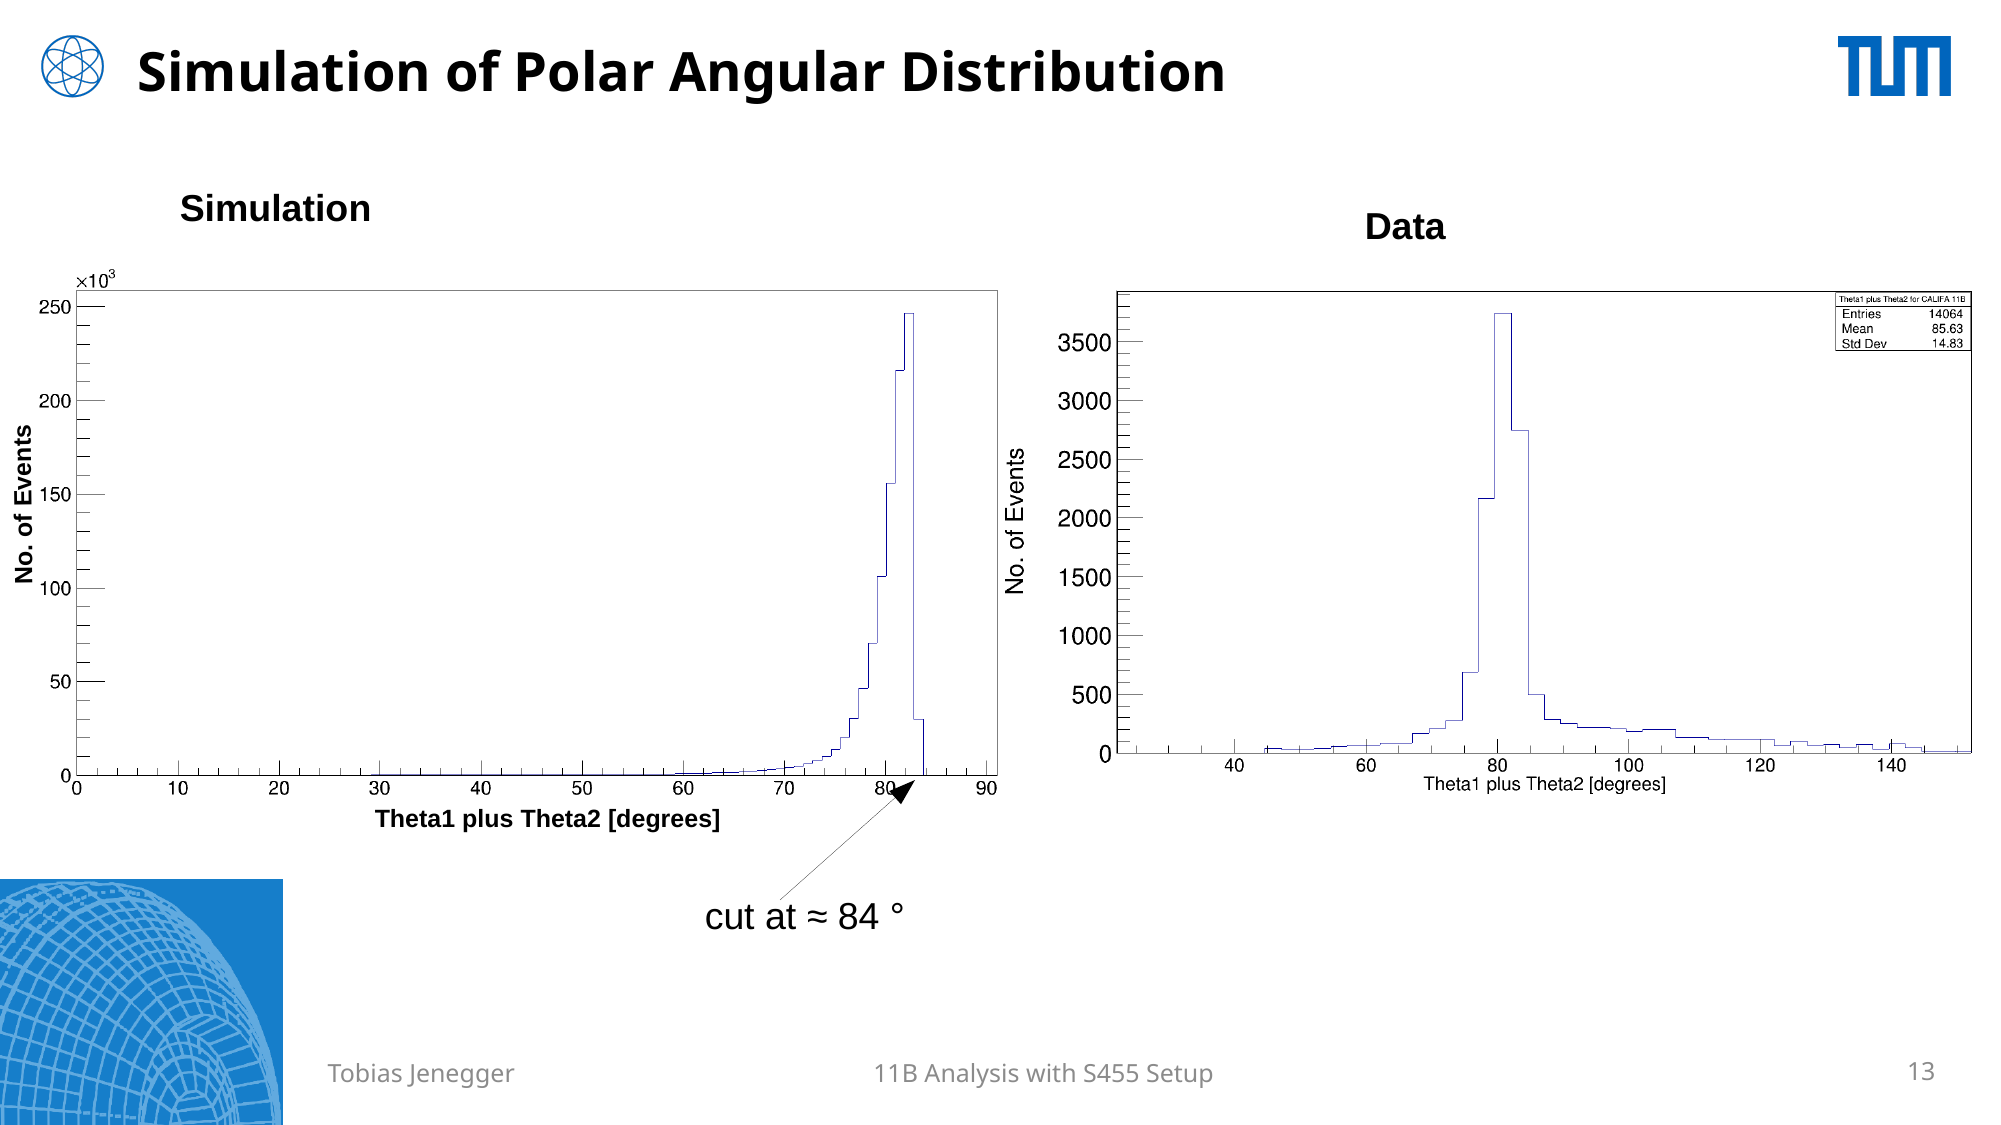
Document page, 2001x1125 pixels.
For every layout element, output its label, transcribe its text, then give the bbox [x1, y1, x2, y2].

title Simulation of Polar Angular Distribution [137, 32, 1809, 109]
picture [36, 30, 108, 101]
picture [32, 264, 1979, 796]
text_box Tobias Jenegger [312, 1042, 588, 1103]
text_box cut at ≈ 84 ° [690, 888, 1216, 946]
text_box Data [1350, 198, 1741, 255]
text_box Theta1 plus Theta2 [degrees] [360, 797, 751, 841]
text_box 11B Analysis with S455 Setup [662, 1042, 1426, 1103]
text_box <number> [1500, 1042, 1951, 1103]
picture [0, 879, 283, 1125]
text_box Simulation [165, 179, 646, 237]
picture [1838, 36, 1951, 96]
text_box No. of Events [0, 404, 46, 600]
